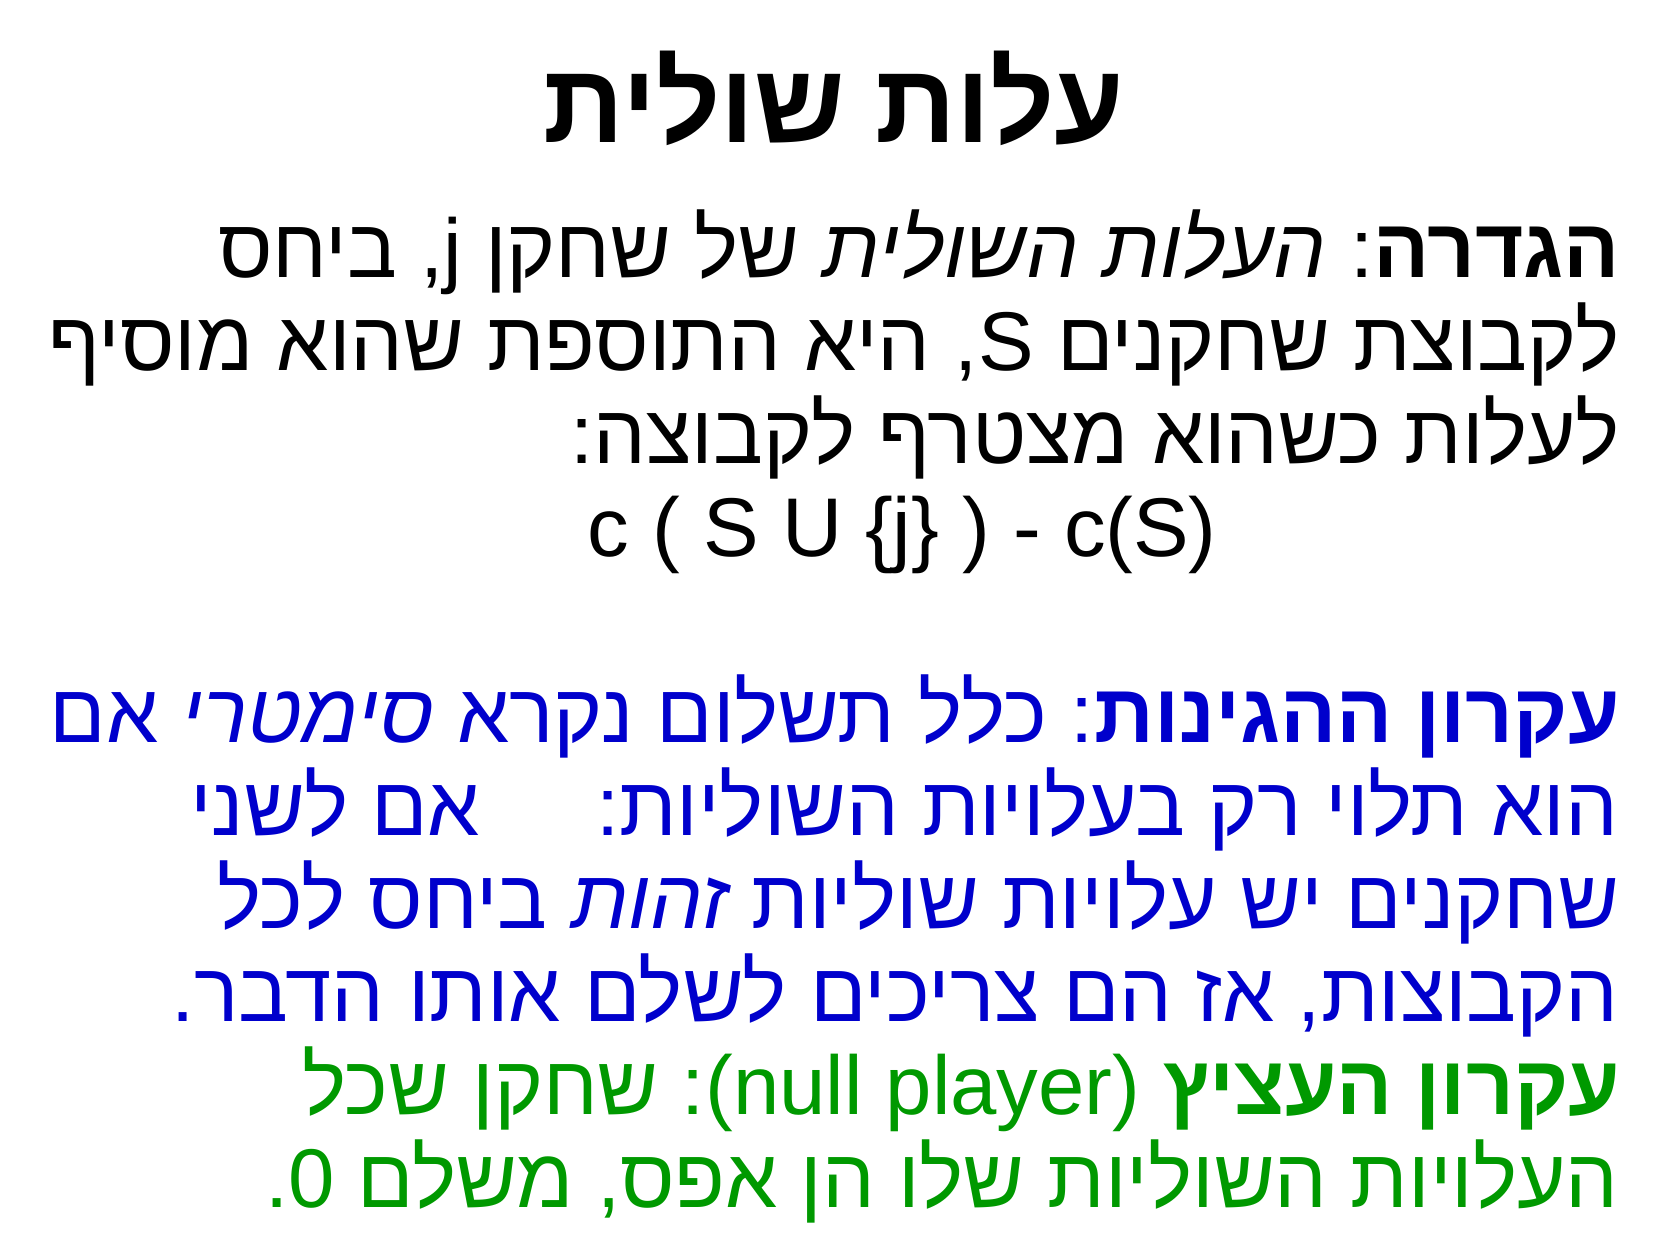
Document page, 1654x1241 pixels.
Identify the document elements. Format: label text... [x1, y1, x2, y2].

text_box הגדרה: העלות השולית של שחקן j, ביחס לקבוצת שחקנים S, היא התוספת שהוא מוסיף לעלות כשהוא מצטרף לקבוצה: c ( S U {j} ) - c(S) עקרון ההגינות: כלל תשלום נקרא סימטרי אם הוא תלוי רק בעלויות השוליות: אם לשני שחקנים יש עלויות שוליות זהות ביחס לכל הקבוצות, אז הם צריכים לשלם אותו הדבר. עקרון העציץ (null player): שחקן שכל העלויות השוליות שלו הן אפס, משלם 0. [15, 195, 1636, 1233]
title עלות שולית [15, 0, 1654, 215]
